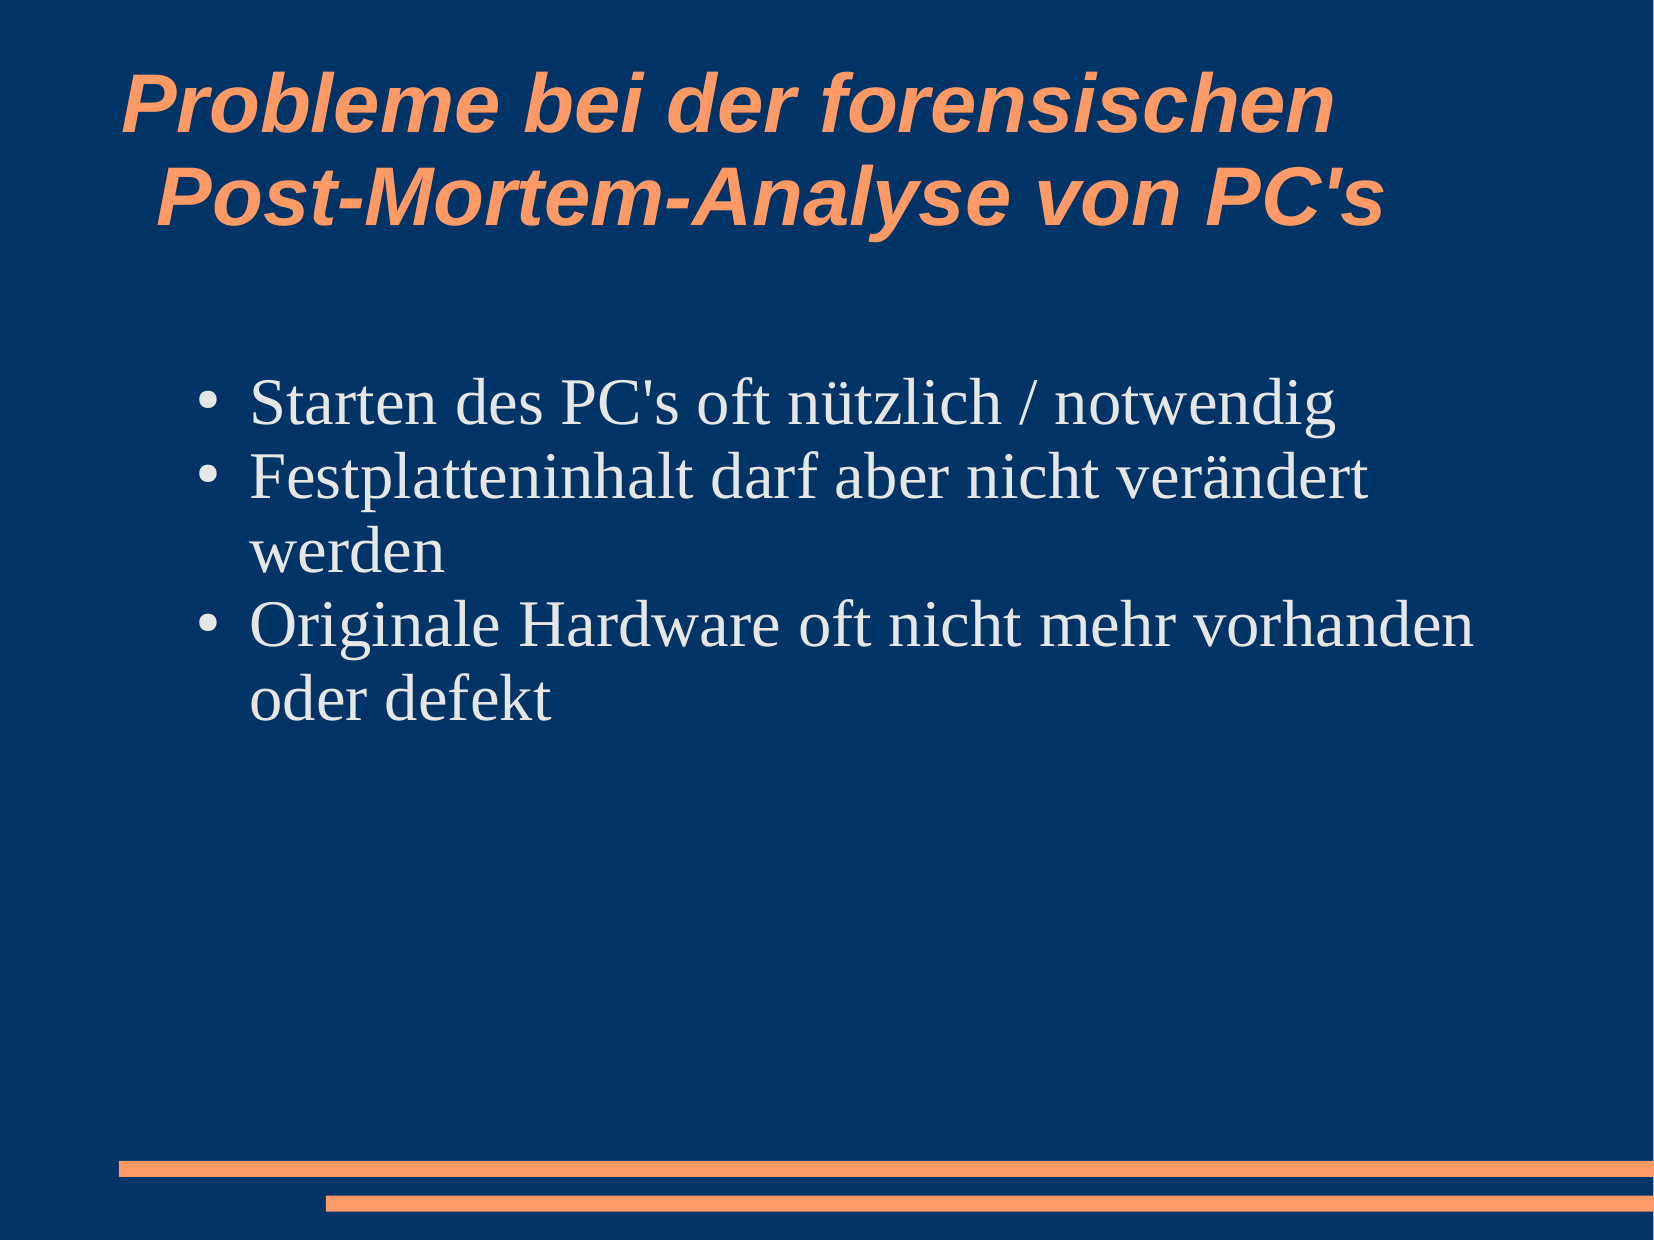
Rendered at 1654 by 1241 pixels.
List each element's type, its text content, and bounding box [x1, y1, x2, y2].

title Probleme bei der forensischen Post-Mortem-Analyse von PC's [121, 46, 1534, 254]
list Starten des PC's oft nützlich / notwendig Festplatteninhalt darf aber nicht verändert werden Originale Hardware oft nicht mehr vorhanden oder defekt [178, 364, 1570, 1147]
